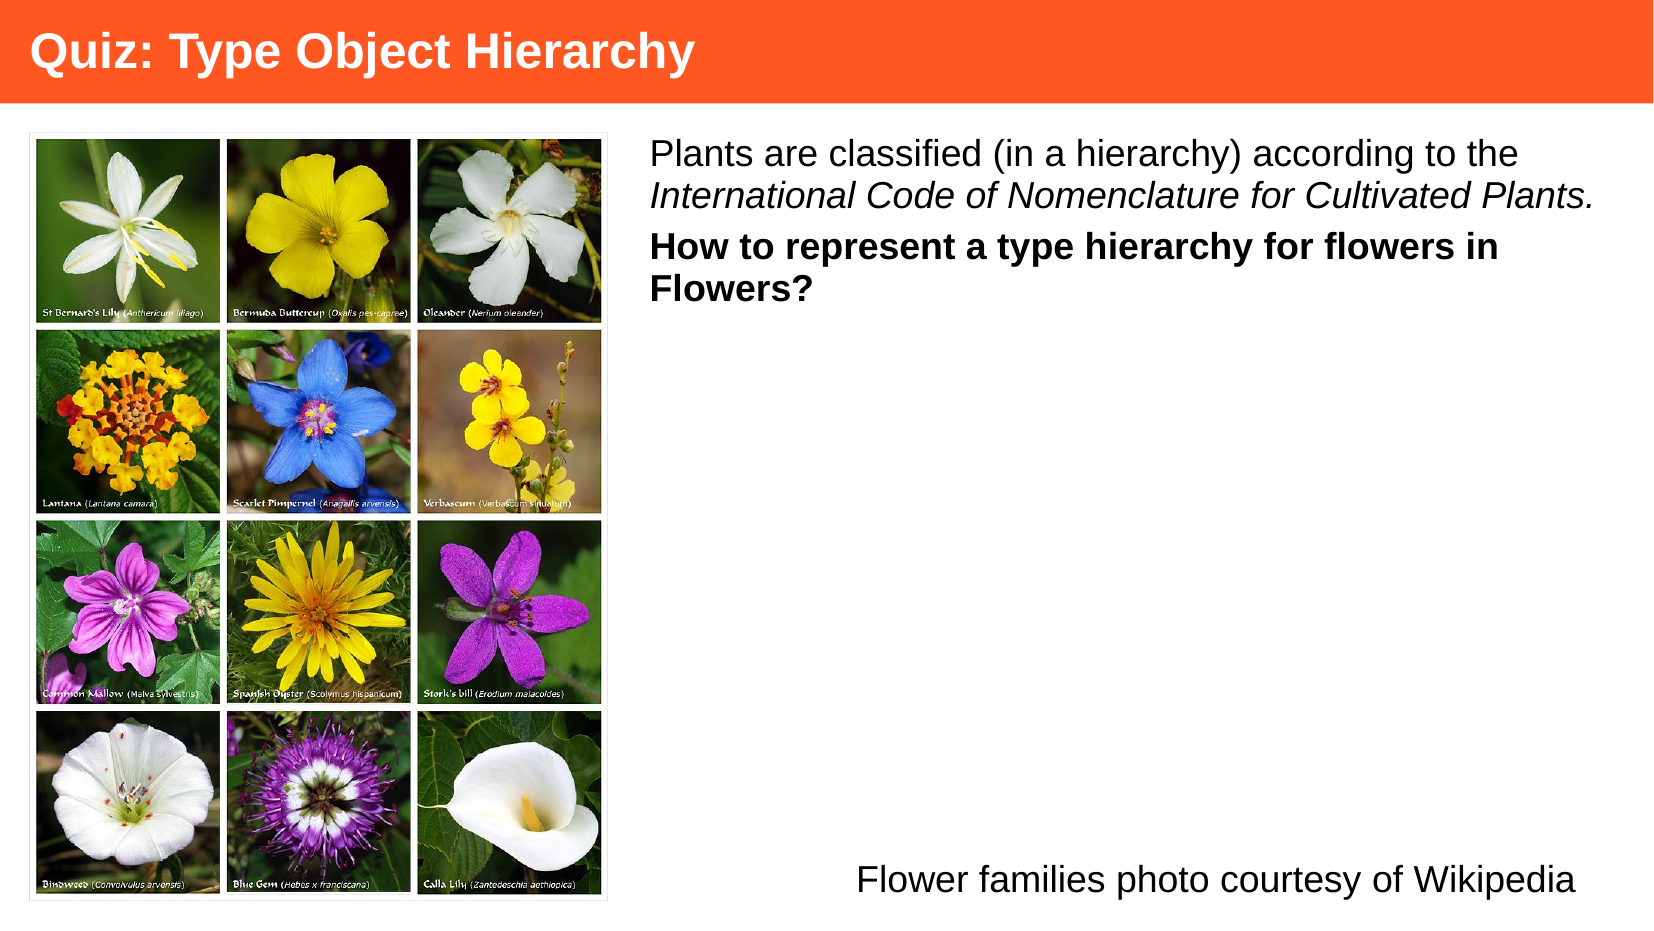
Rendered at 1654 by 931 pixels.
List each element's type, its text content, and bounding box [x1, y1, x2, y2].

text_box Flower families photo courtesy of Wikipedia [826, 812, 1654, 931]
picture [29, 132, 608, 901]
title Quiz: Type Object Hierarchy [0, 0, 1654, 104]
list Plants are classified (in a hierarchy) according to the International Code of Nomenclature for Cultivated Plants. How to represent a type hierarchy for flowers in Flowers? [649, 132, 1625, 813]
